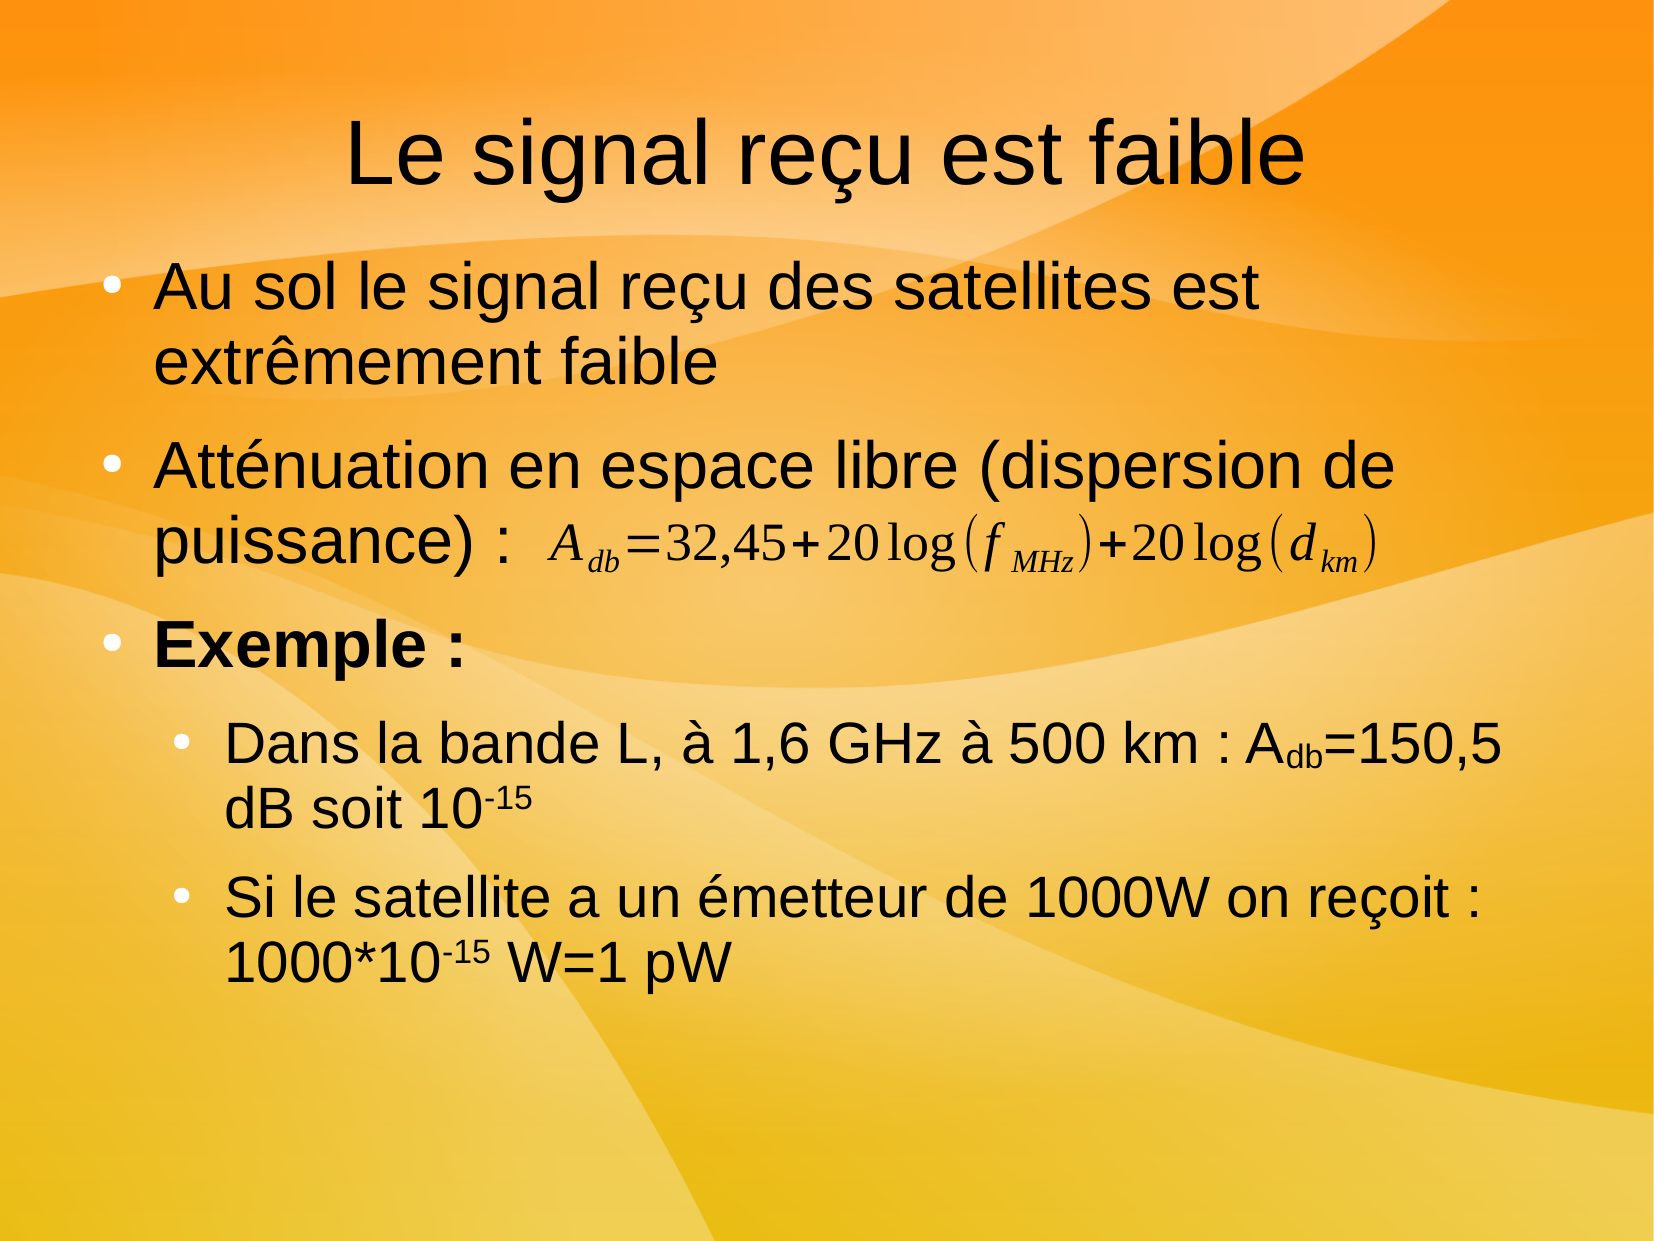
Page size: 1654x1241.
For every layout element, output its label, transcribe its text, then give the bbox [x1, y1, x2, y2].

chart [539, 510, 1385, 579]
title Le signal reçu est faible [82, 49, 1571, 248]
picture [0, 0, 1654, 1241]
list Au sol le signal reçu des satellites est extrêmement faible Atténuation en espace libre (dispersion de puissance) : Exemple : Dans la bande L, à 1,6 GHz à 500 km : Adb=150,5 dB soit 10-15 Si le satellite a un émetteur de 1000W on reçoit : 1000*10-15 W=1 pW [82, 248, 1571, 1233]
